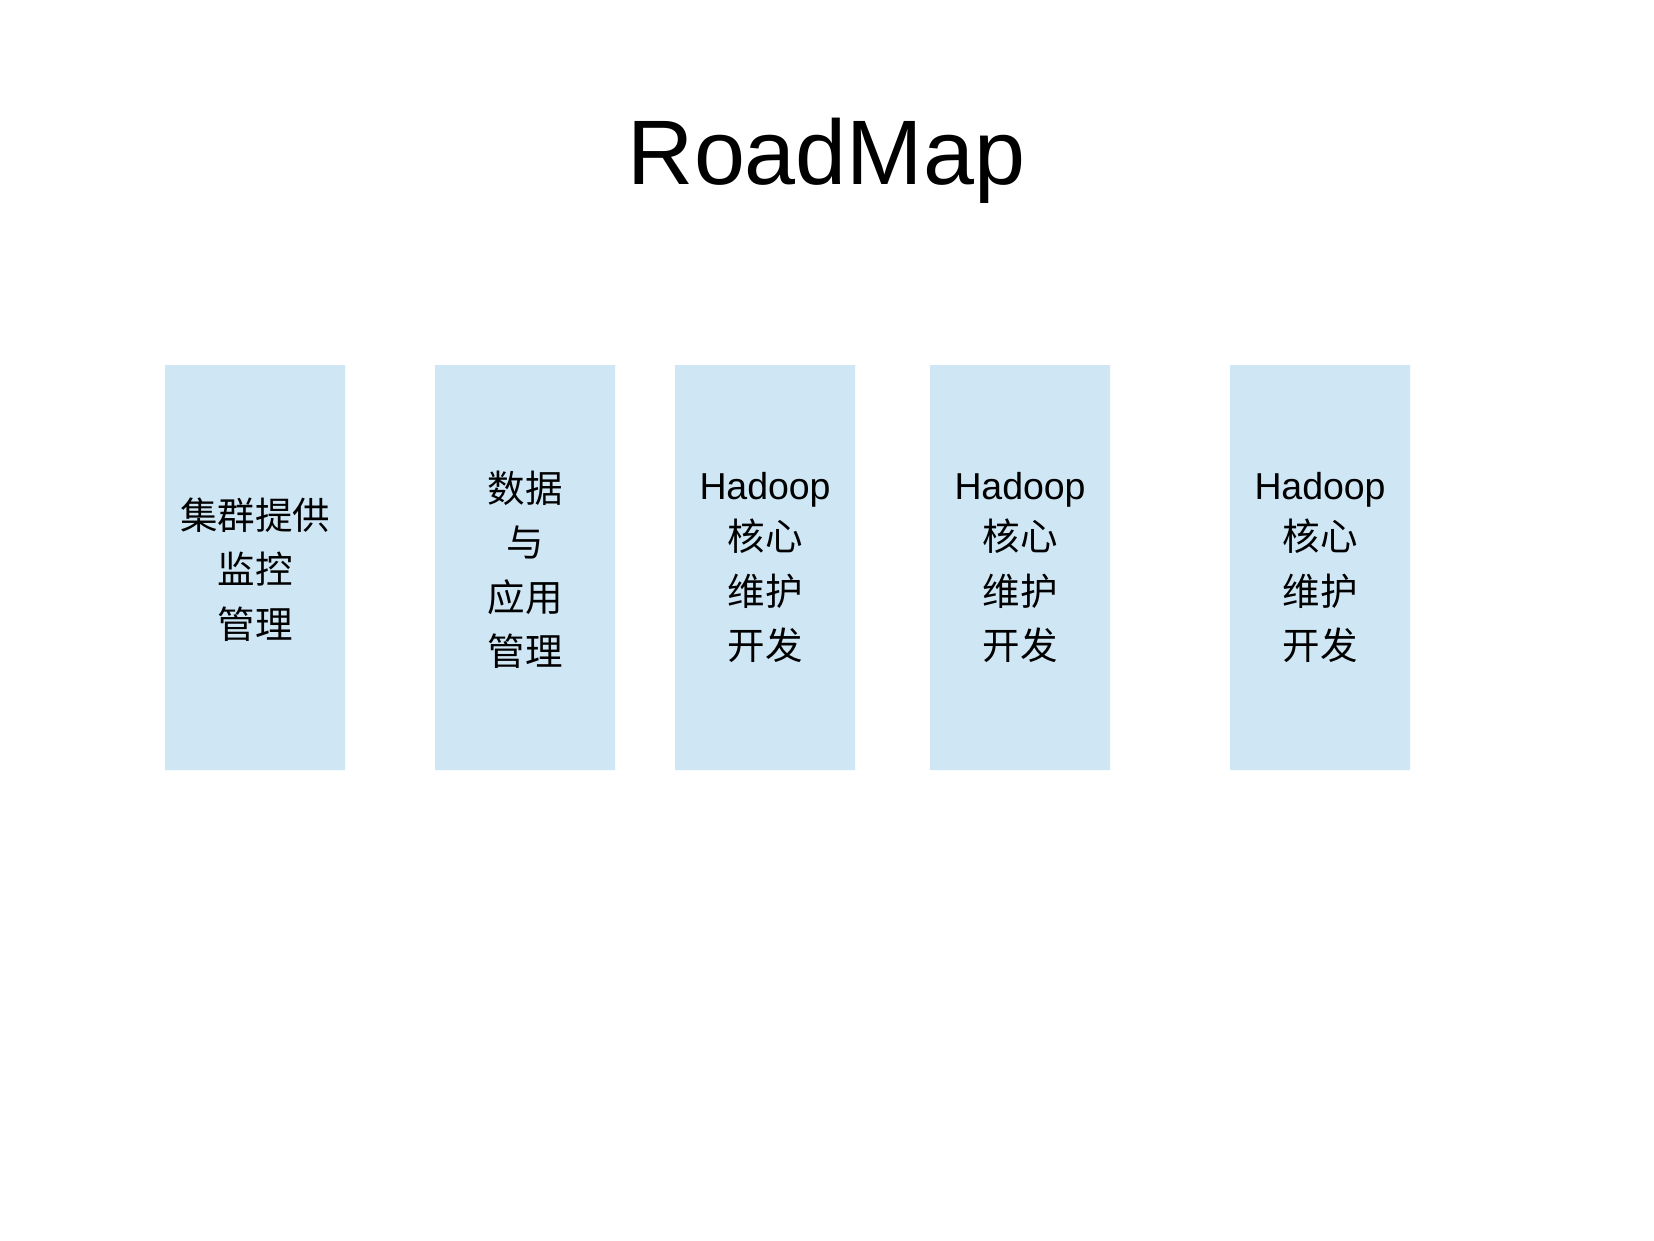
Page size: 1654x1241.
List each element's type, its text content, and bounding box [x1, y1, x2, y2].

text_box 集群提供 监控 管理 [165, 365, 346, 771]
text_box Hadoop 核心 维护 开发 [1230, 365, 1411, 771]
text_box Hadoop 核心 维护 开发 [930, 365, 1111, 771]
text_box 数据 与 应用 管理 [435, 365, 616, 771]
text_box Hadoop 核心 维护 开发 [675, 365, 856, 771]
title RoadMap [82, 56, 1571, 250]
